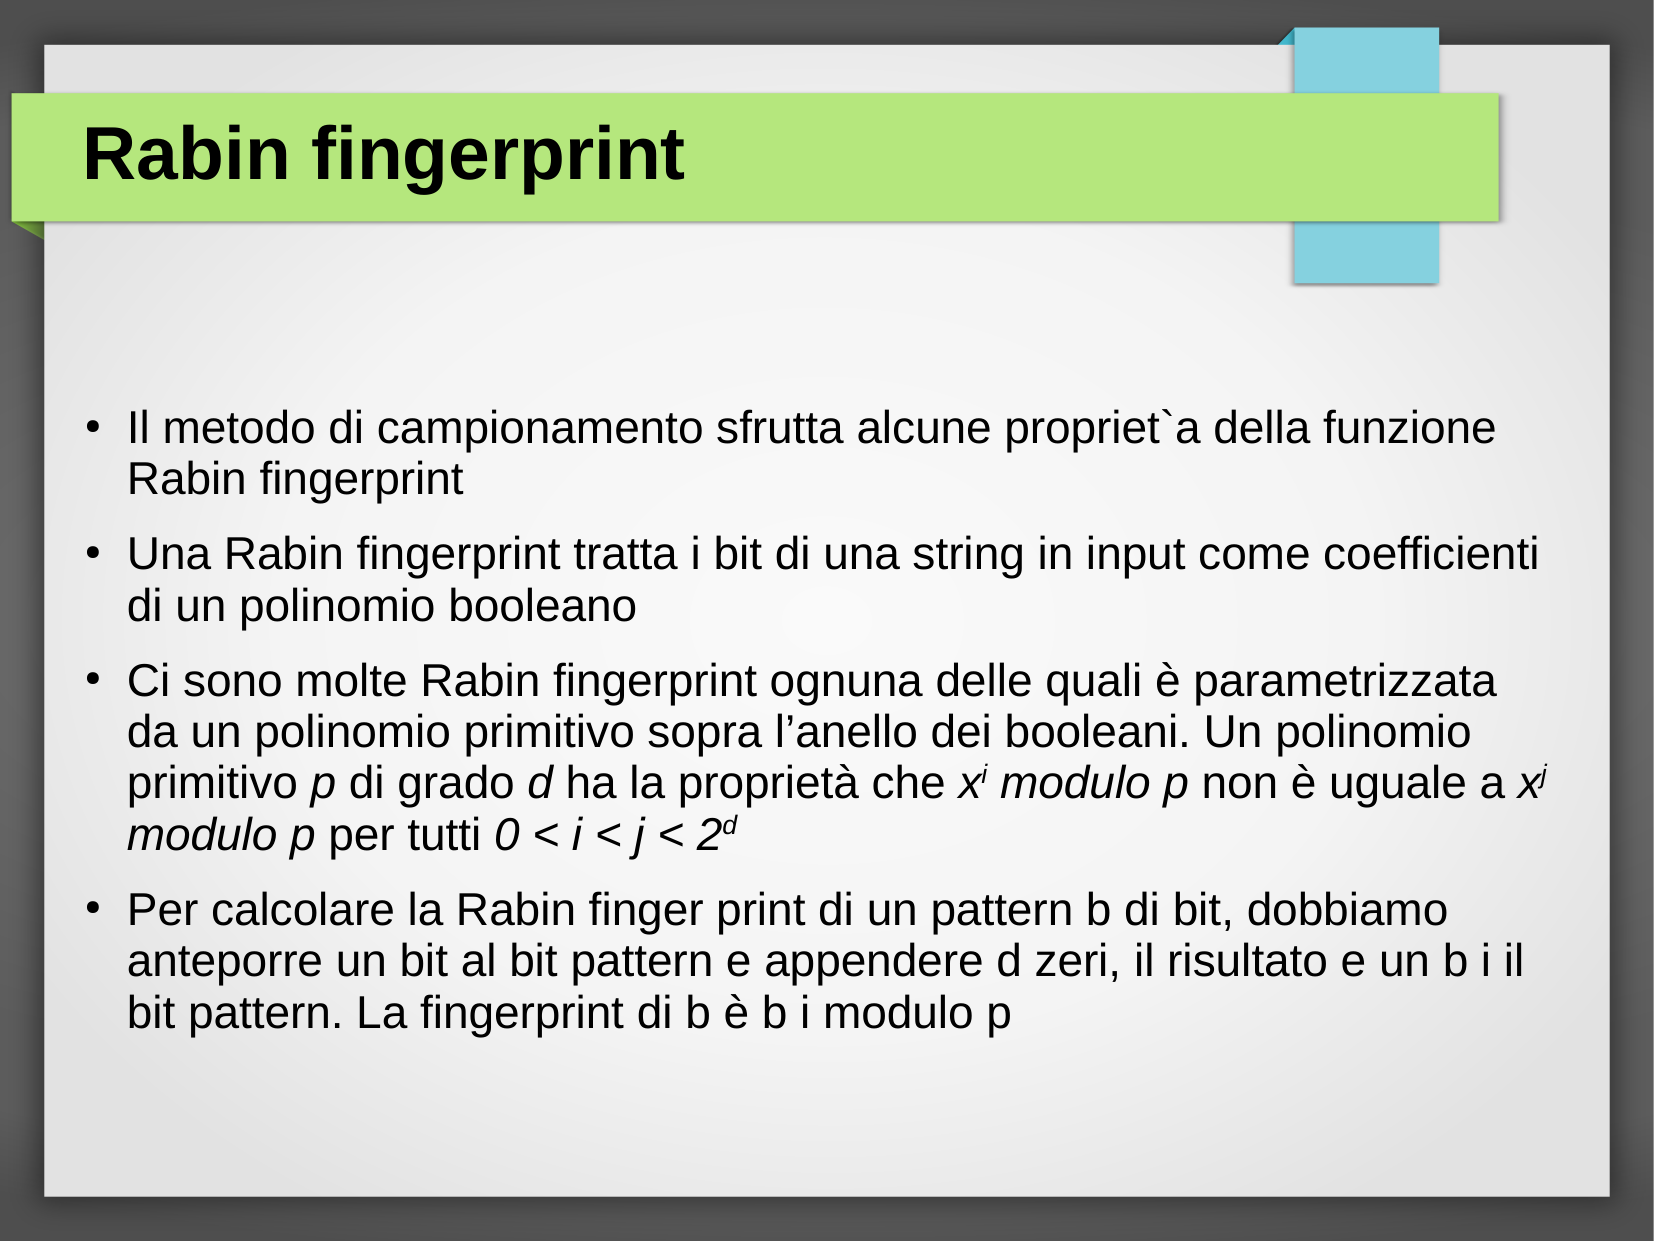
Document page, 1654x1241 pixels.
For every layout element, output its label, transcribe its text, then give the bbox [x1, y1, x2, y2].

picture [0, 0, 1654, 1241]
list Il metodo di campionamento sfrutta alcune propriet`a della funzione Rabin fingerprint Una Rabin fingerprint tratta i bit di una string in input come coefficienti di un polinomio booleano Ci sono molte Rabin fingerprint ognuna delle quali è parametrizzata da un polinomio primitivo sopra l’anello dei booleani. Un polinomio primitivo p di grado d ha la proprietà che xi modulo p non è uguale a xj modulo p per tutti 0 < i < j < 2d Per calcolare la Rabin finger print di un pattern b di bit, dobbiamo anteporre un bit al bit pattern e appendere d zeri, il risultato e un b i il bit pattern. La fingerprint di b è b i modulo p [70, 401, 1548, 1040]
title Rabin fingerprint [82, 94, 1264, 213]
